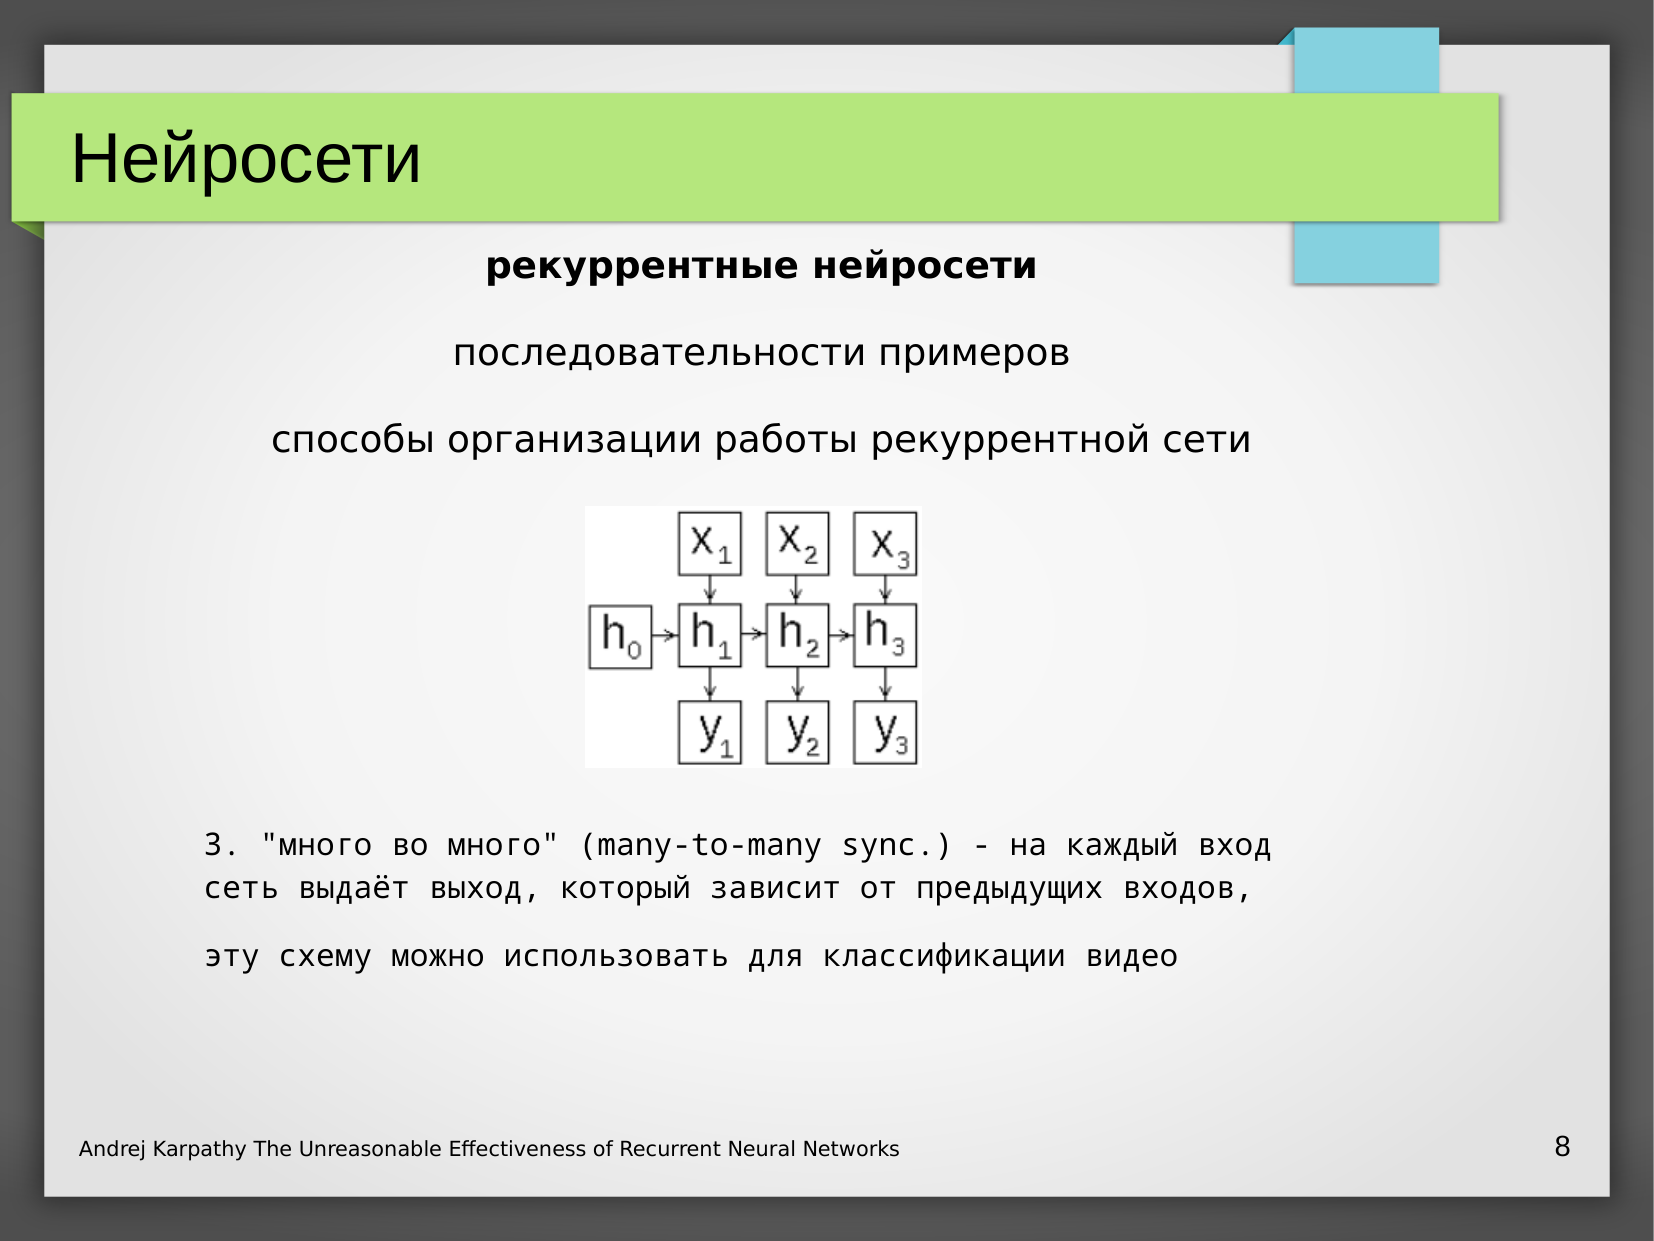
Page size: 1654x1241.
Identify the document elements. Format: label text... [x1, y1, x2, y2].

picture [0, 0, 1654, 1241]
title Нейросети [70, 118, 1205, 199]
text_box Andrej Karpathy The Unreasonable Effectiveness of Recurrent Neural Networks [64, 1130, 922, 1170]
text_box рекуррентные нейросети последовательности примеров способы организации работы рекуррентной сети [224, 236, 1300, 513]
text_box 3. "много во много" (many-to-many sync.) - на каждый вход сеть выдаёт выход, который зависит от предыдущих входов, эту схему можно использовать для классификации видео [188, 814, 1378, 1046]
